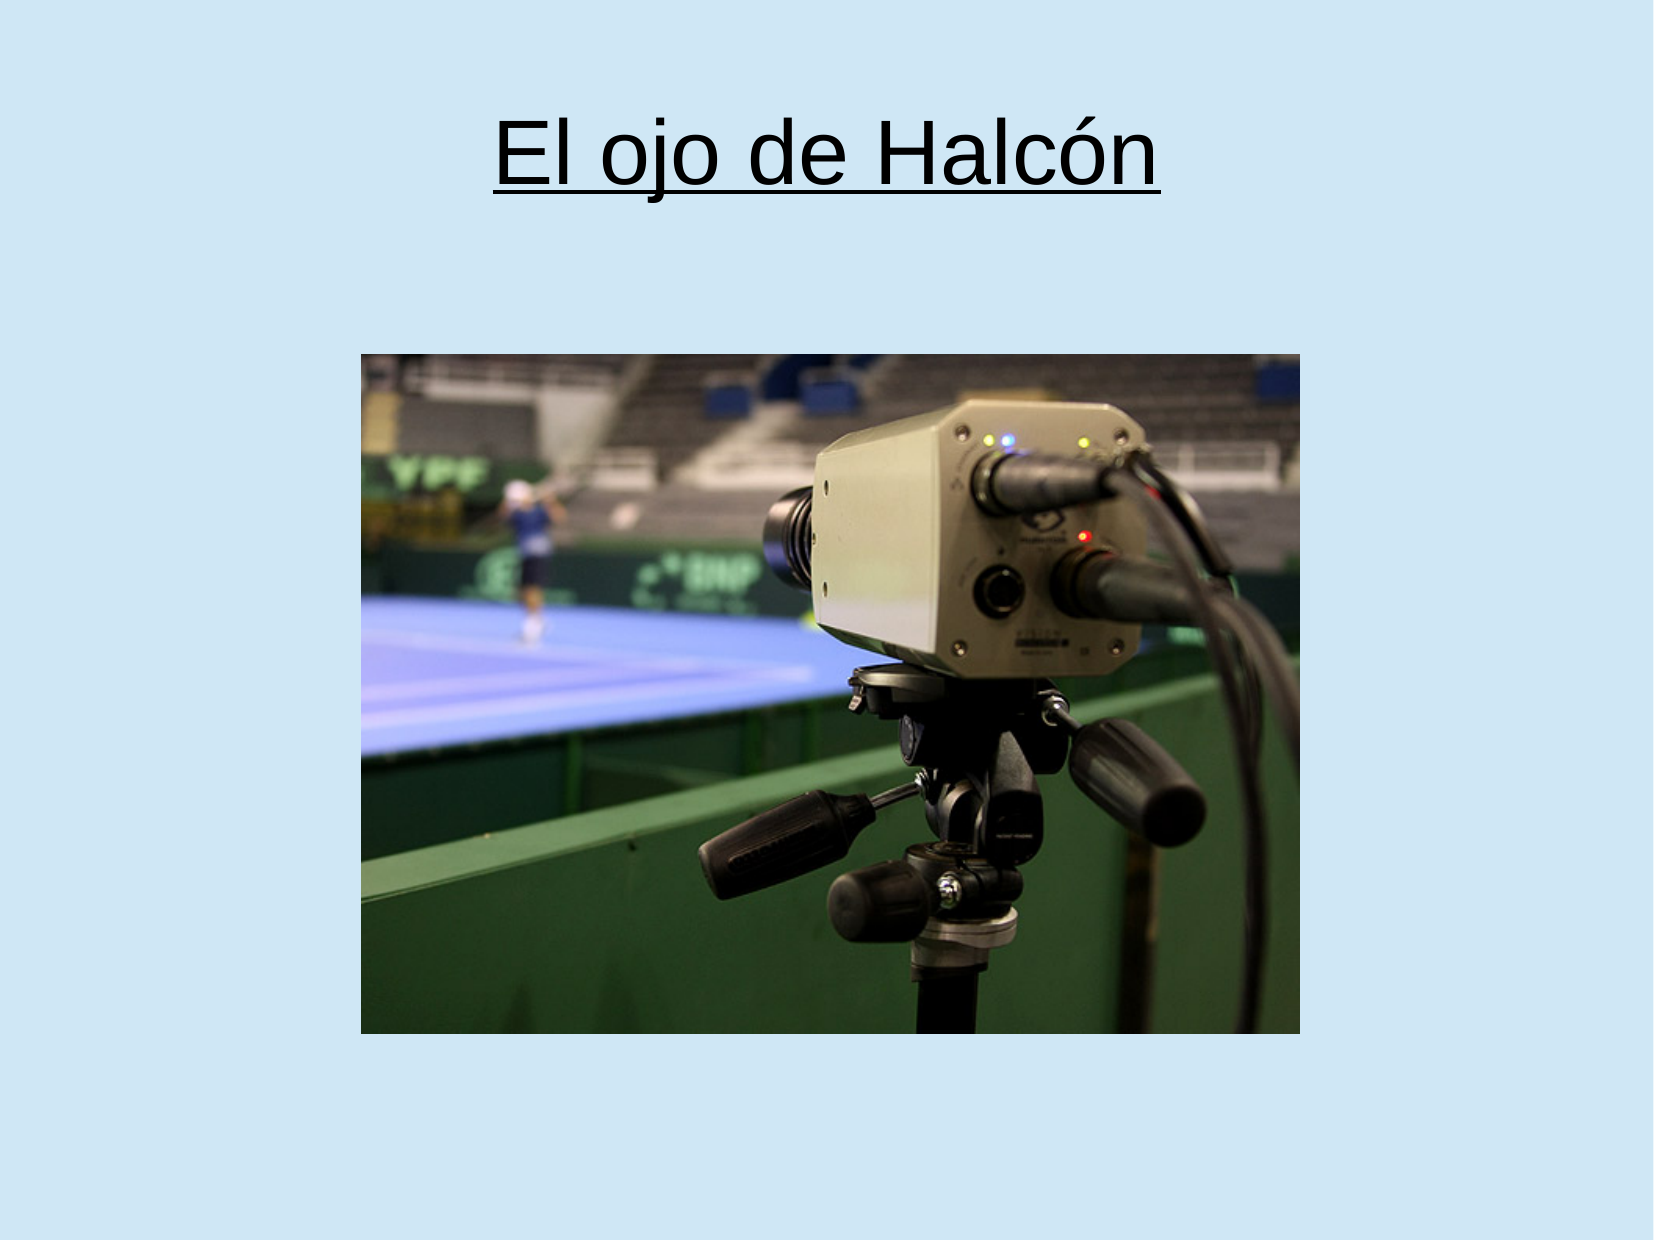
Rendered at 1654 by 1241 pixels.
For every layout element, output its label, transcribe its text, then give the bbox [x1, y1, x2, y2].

picture [361, 354, 1300, 1034]
title El ojo de Halcón [82, 49, 1571, 257]
